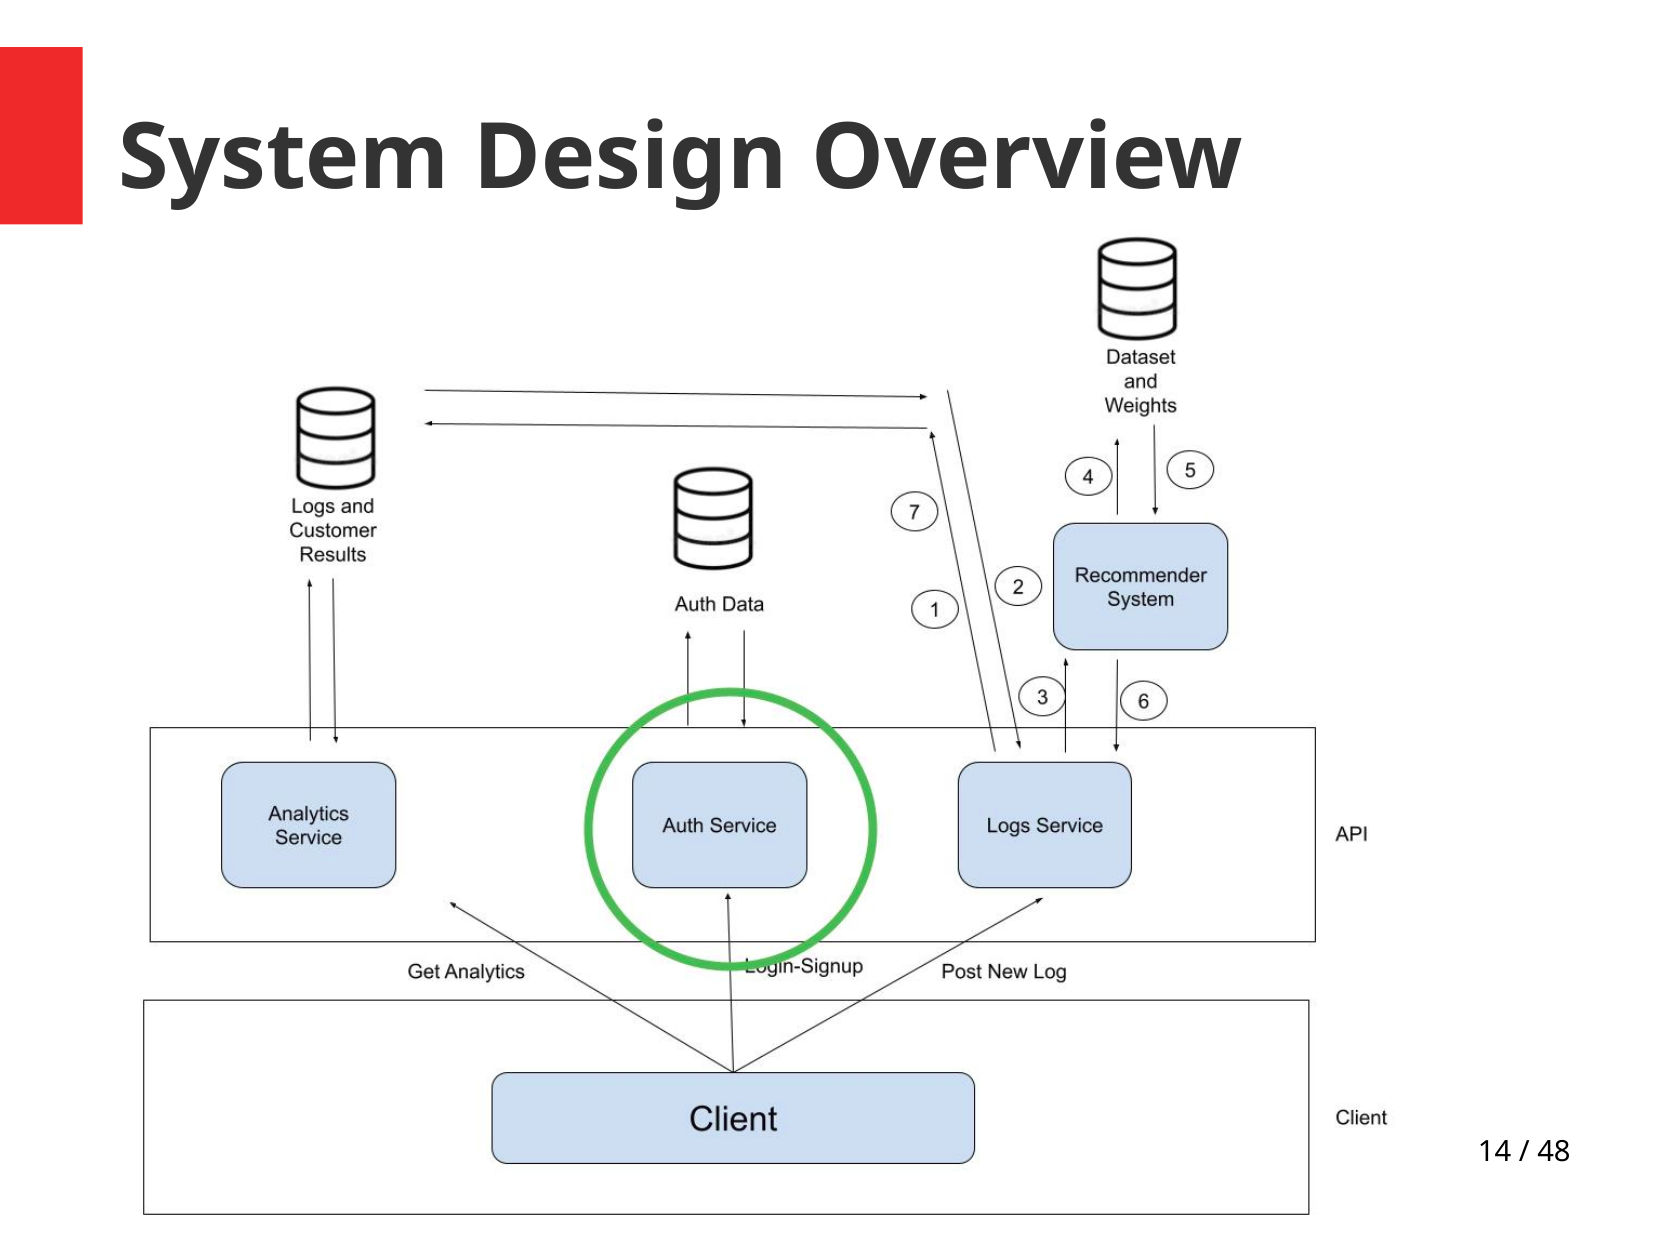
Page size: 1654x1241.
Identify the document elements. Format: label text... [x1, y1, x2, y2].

title System Design Overview [118, 49, 1571, 257]
picture [114, 220, 1396, 1231]
